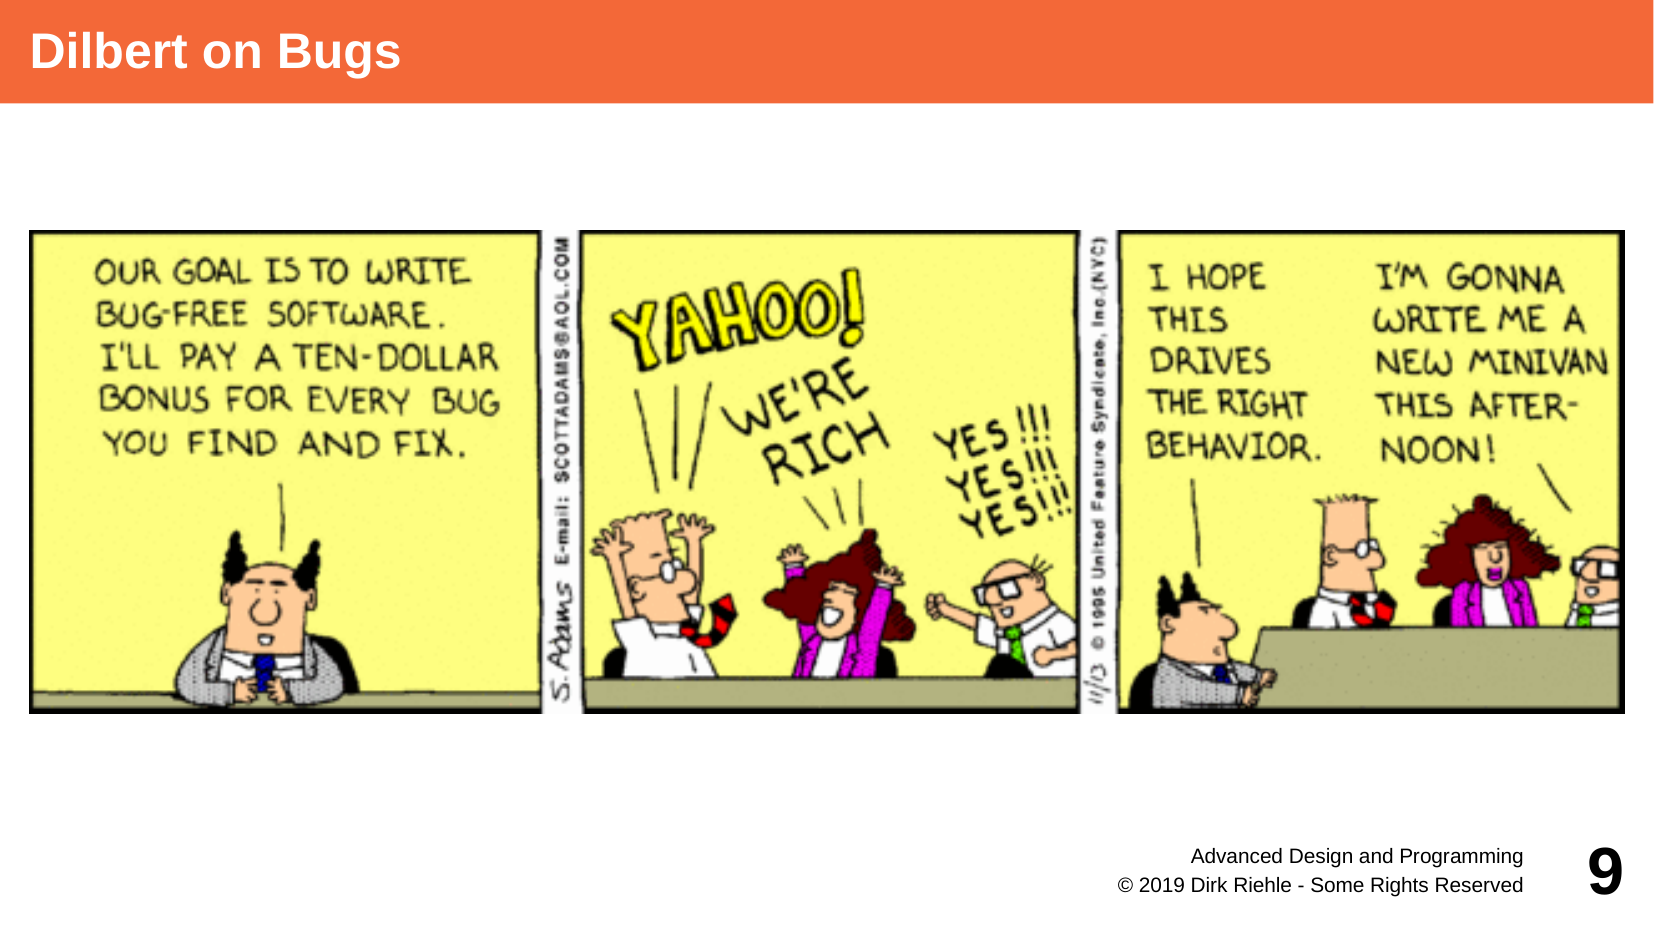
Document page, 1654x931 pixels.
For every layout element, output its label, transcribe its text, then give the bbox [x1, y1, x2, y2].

title Dilbert on Bugs [0, 0, 1654, 104]
picture [29, 170, 1625, 775]
